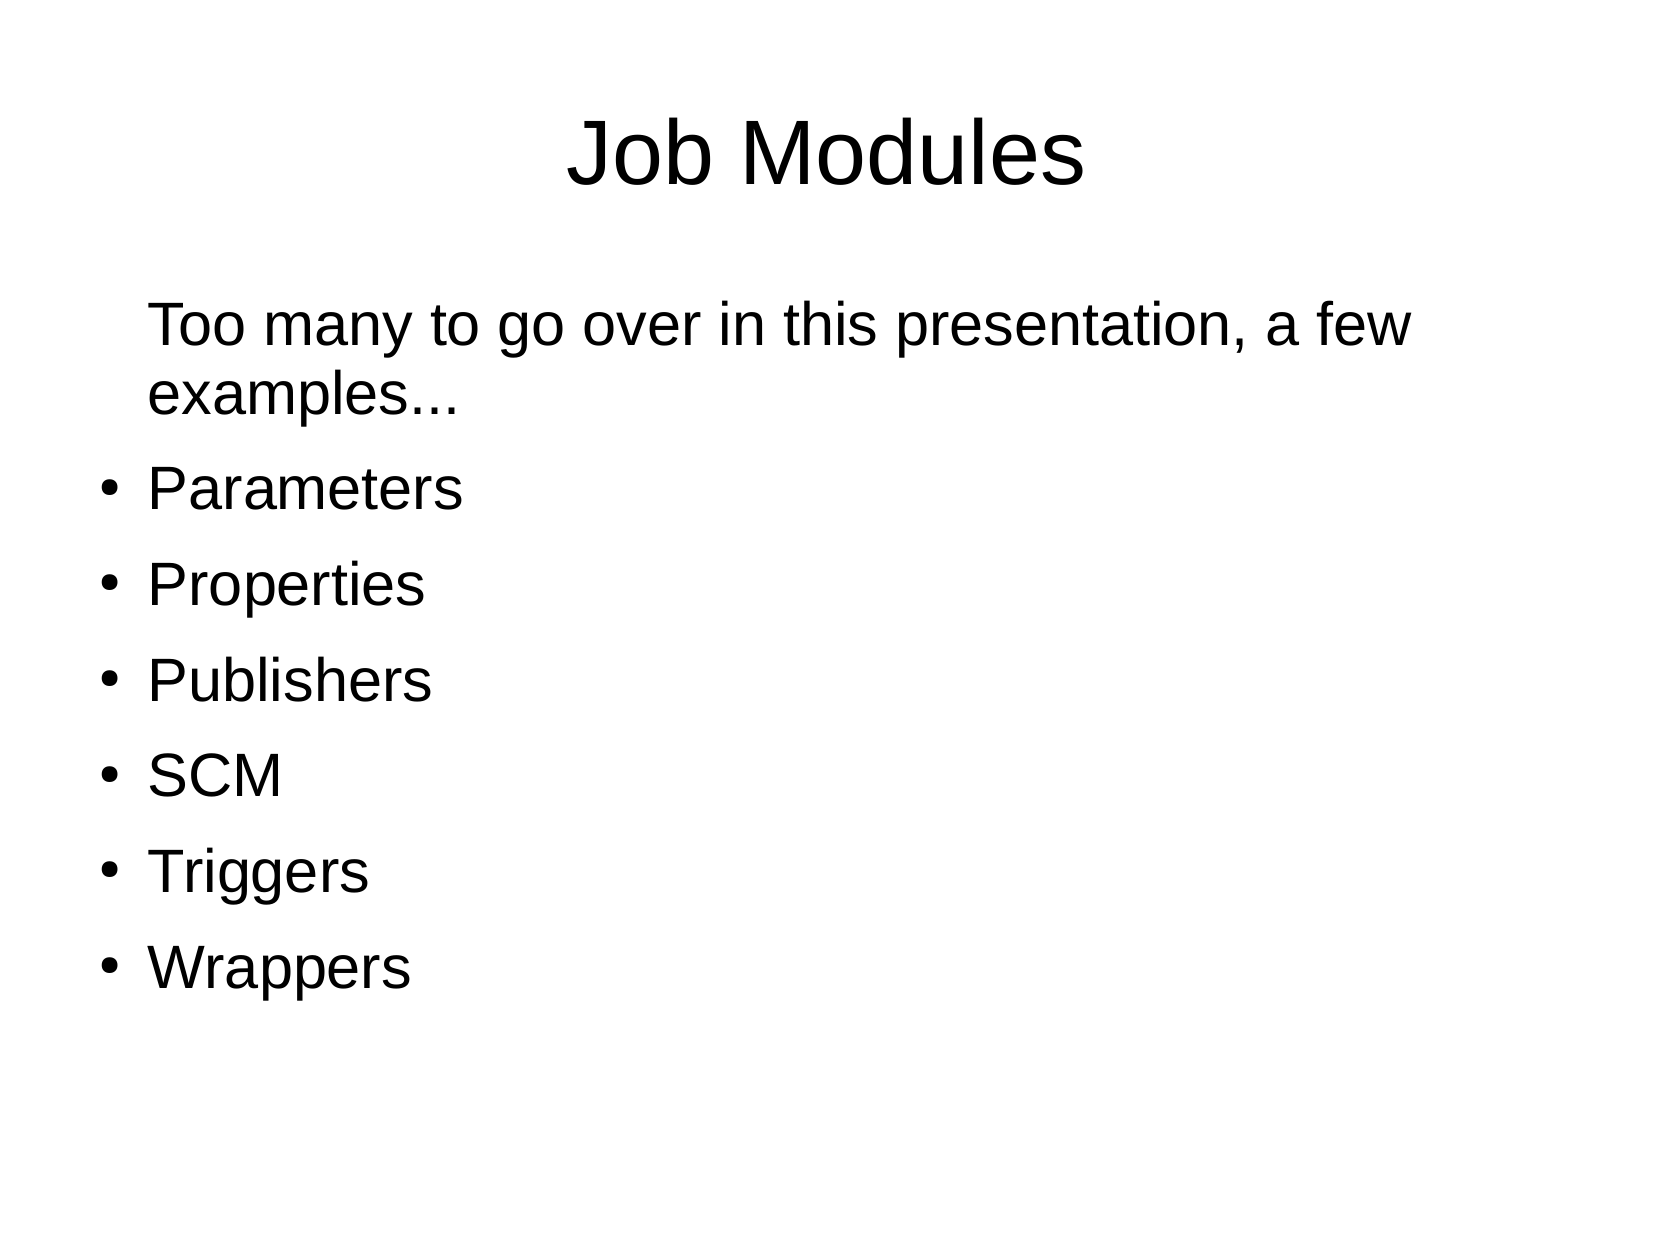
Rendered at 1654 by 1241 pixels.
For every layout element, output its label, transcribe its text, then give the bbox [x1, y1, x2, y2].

list Too many to go over in this presentation, a few examples... Parameters Properties Publishers SCM Triggers Wrappers [82, 290, 1571, 1010]
title Job Modules [82, 49, 1571, 257]
